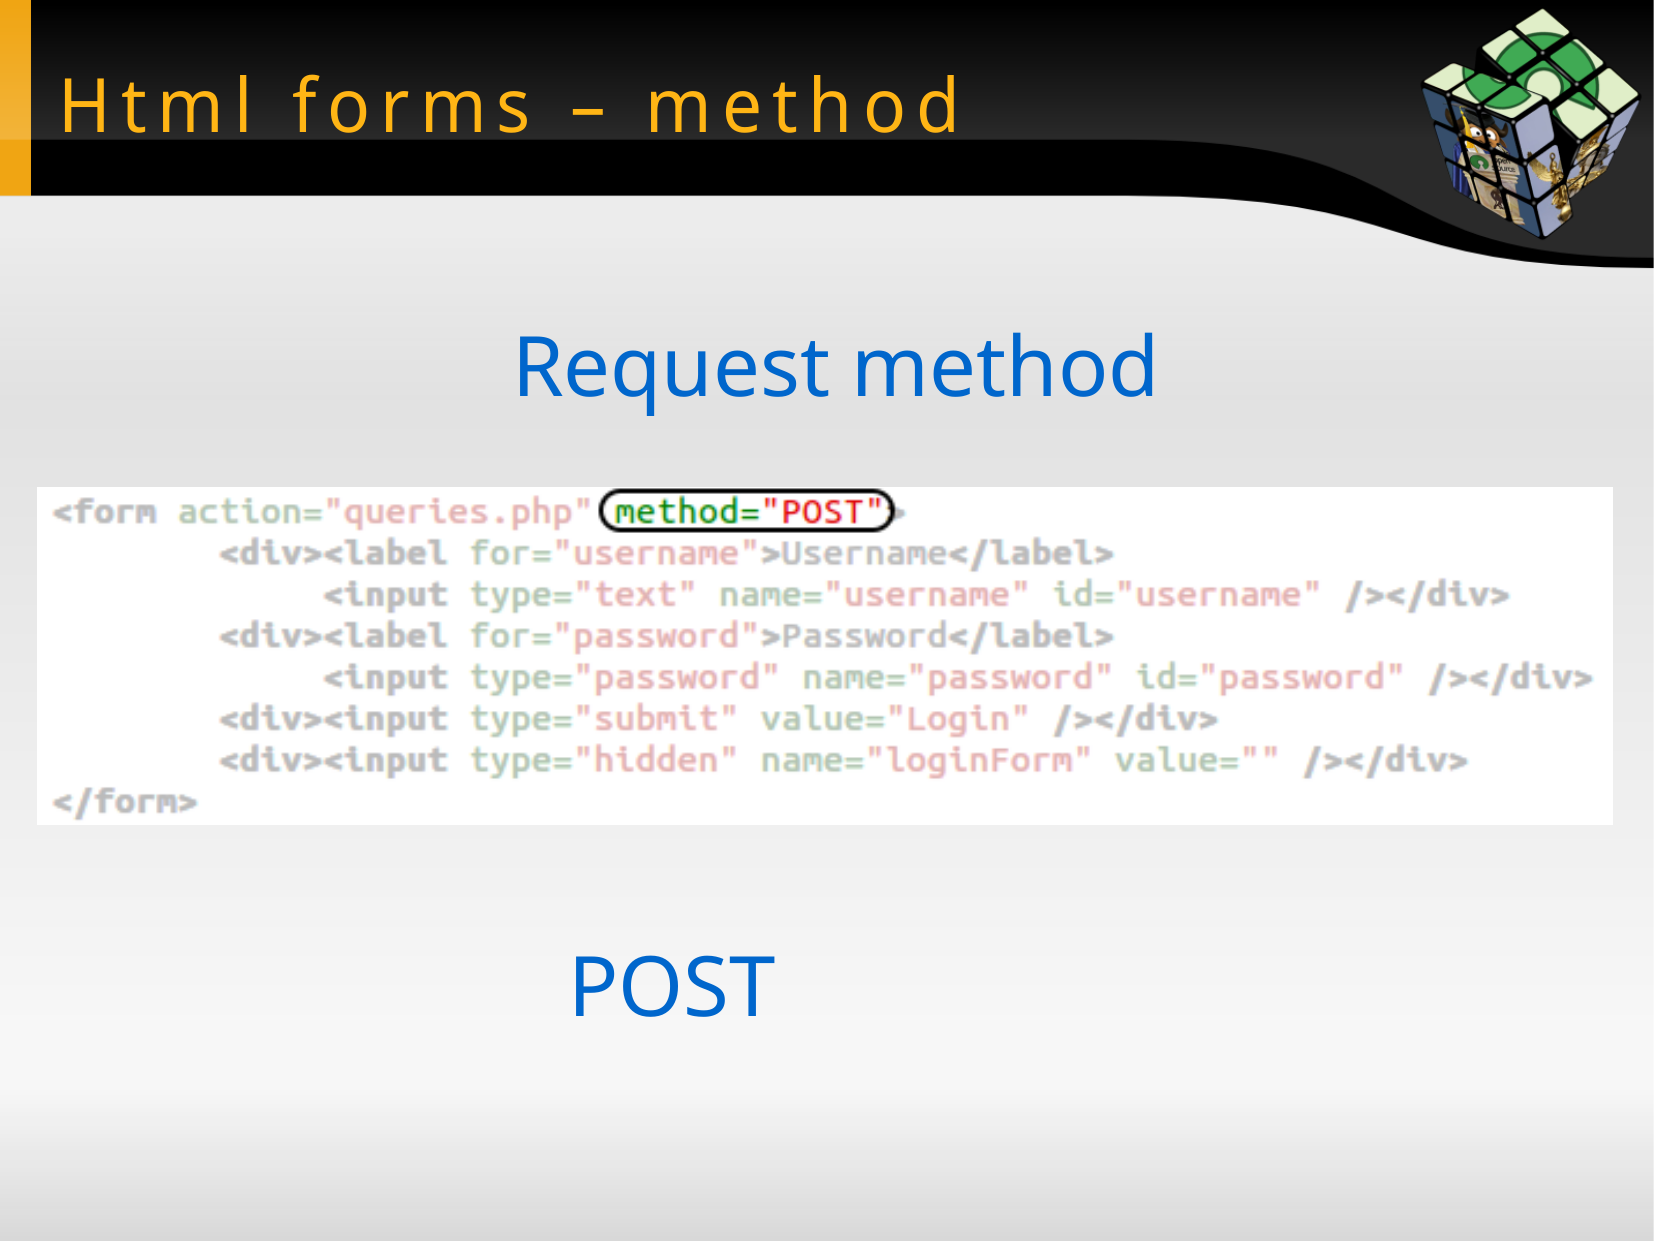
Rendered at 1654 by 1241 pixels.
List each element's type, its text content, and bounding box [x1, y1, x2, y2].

text_box Request method [497, 300, 1157, 409]
title Html forms – method [59, 29, 1270, 178]
text_box POST [553, 920, 790, 1029]
picture [0, 0, 1654, 1241]
